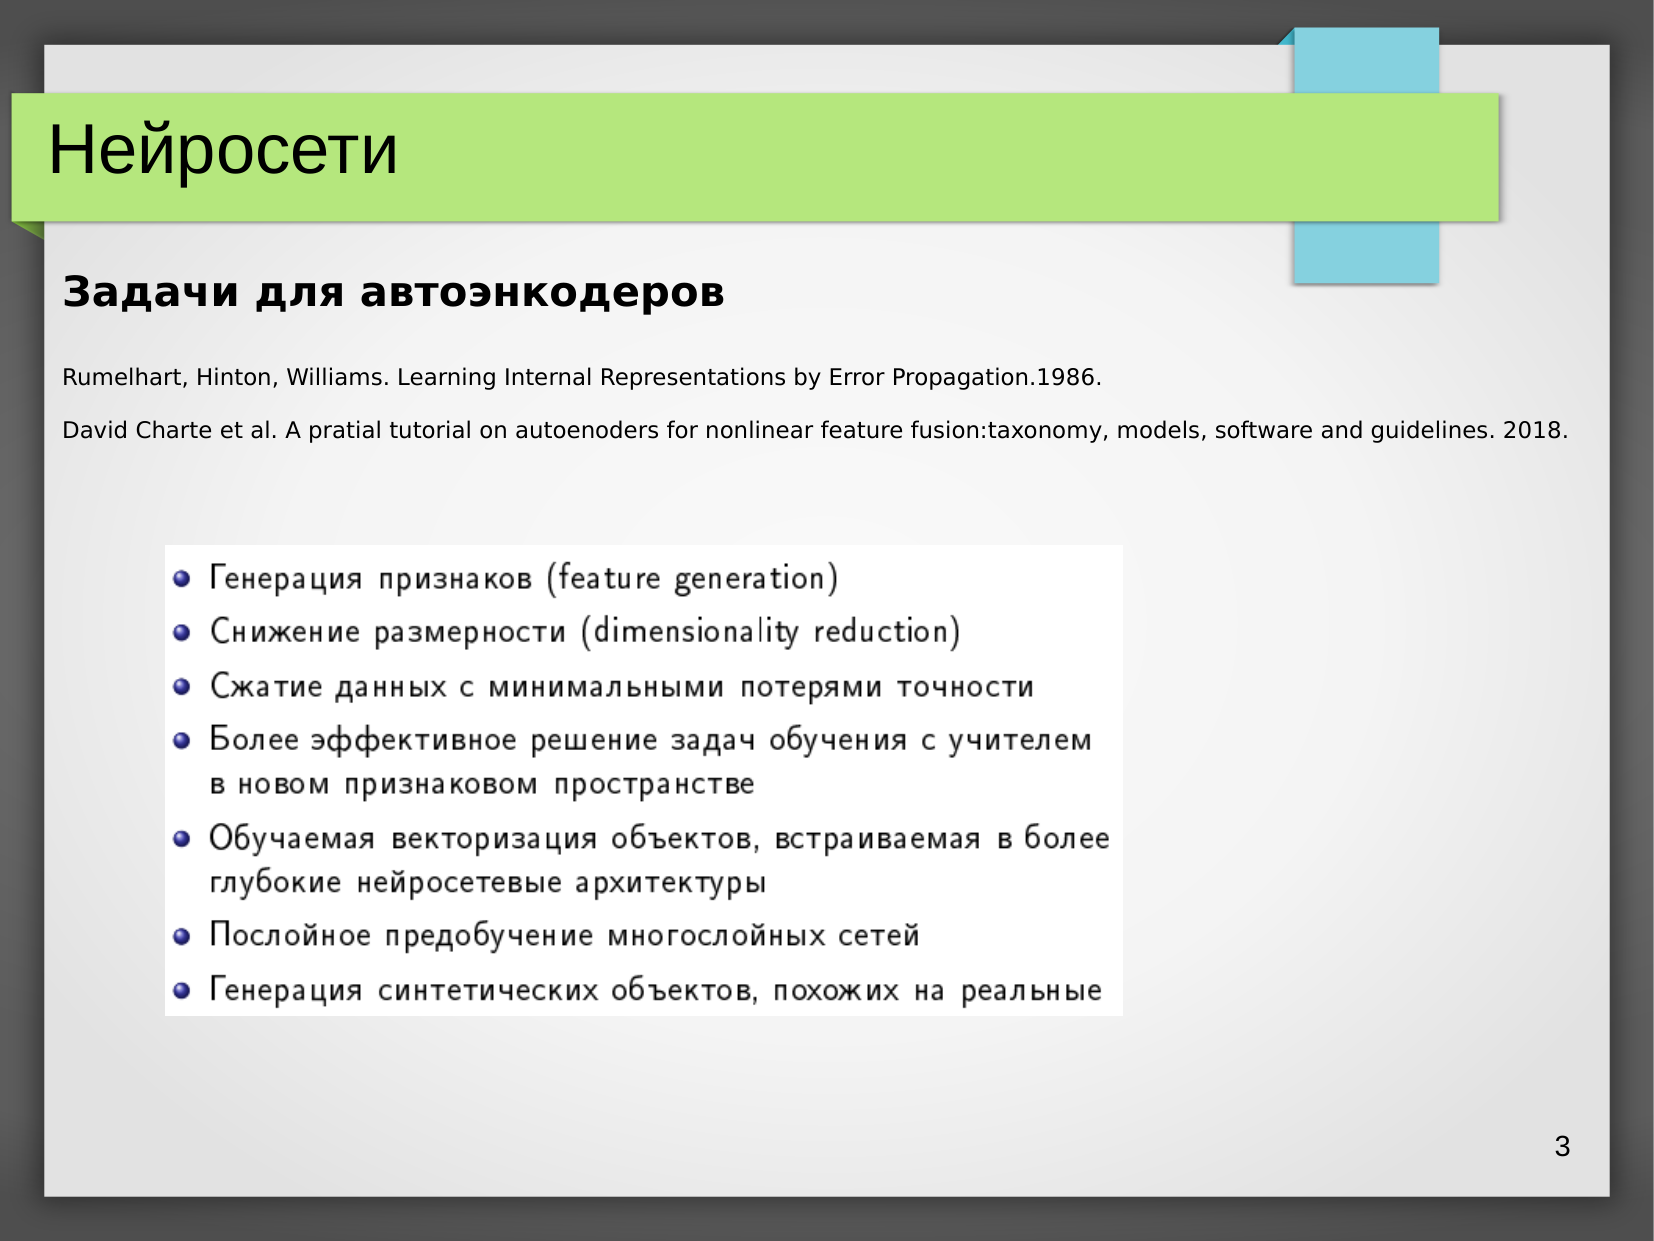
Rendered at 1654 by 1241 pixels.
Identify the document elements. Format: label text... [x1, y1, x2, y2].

title Нейросети [47, 96, 1536, 201]
picture [0, 0, 1654, 1241]
text_box Задачи для автоэнкодеров Rumelhart, Hinton, Williams. Learning Internal Representations by Error Propagation.1986. David Charte et al. A pratial tutorial on autoenoders for nonlinear feature fusion:taxonomy, models, software and guidelines. 2018. [47, 259, 1607, 479]
